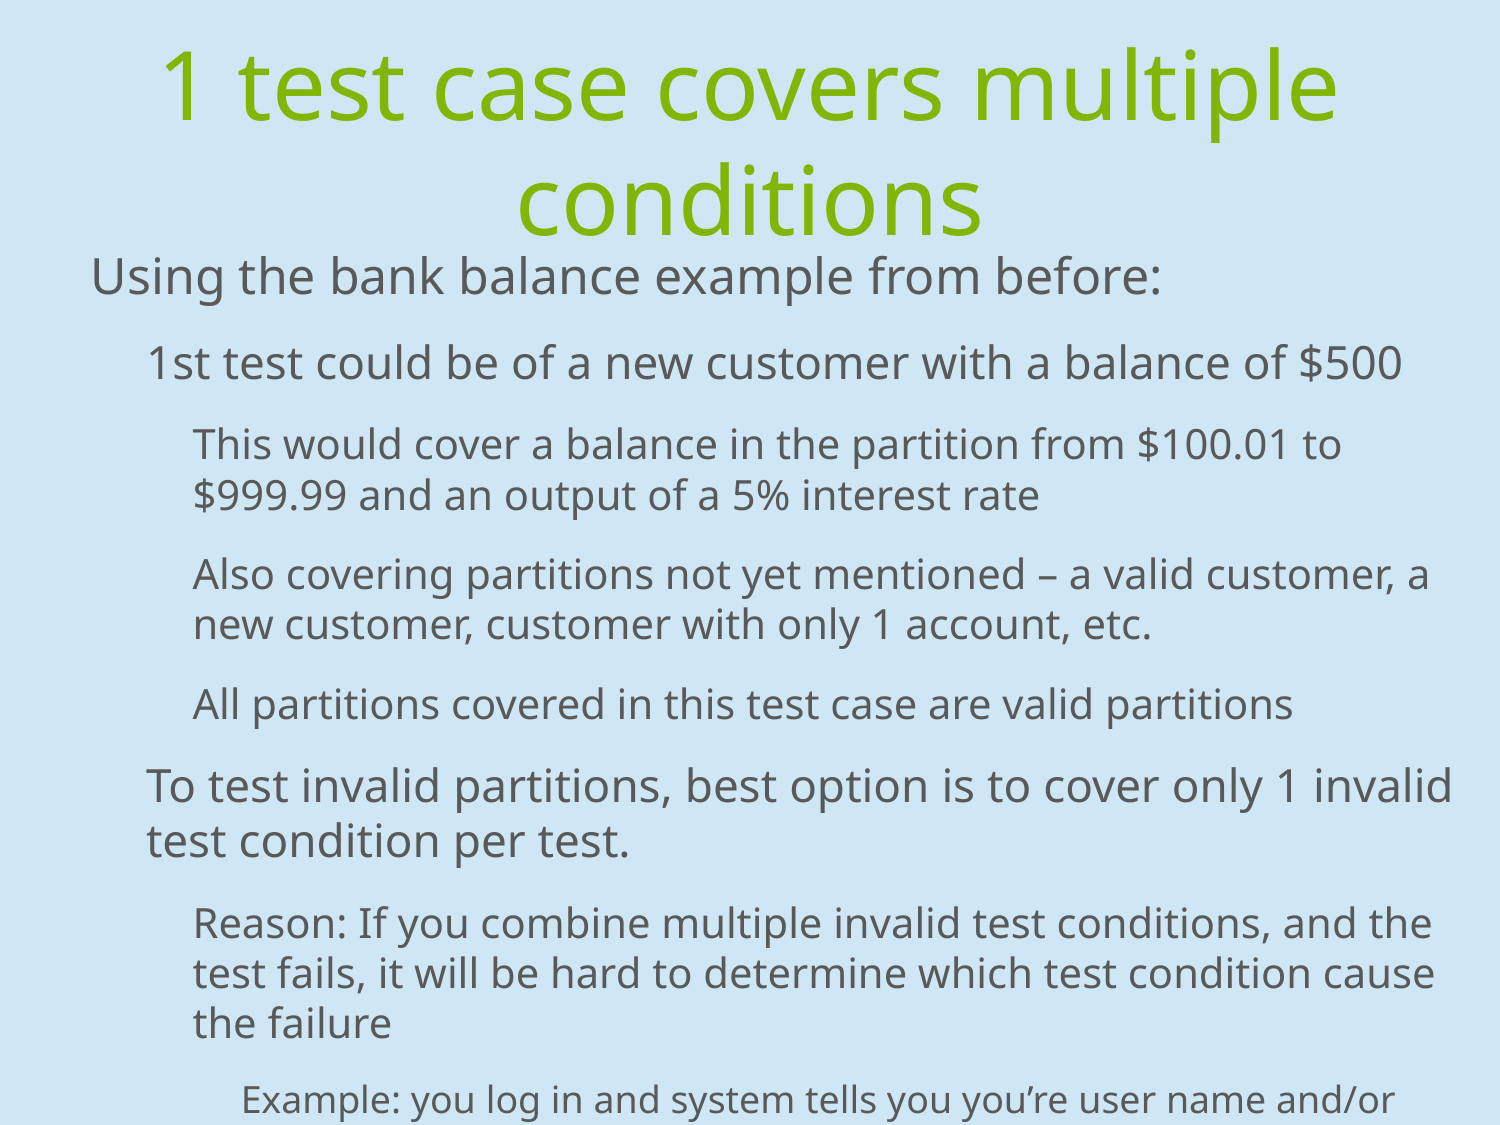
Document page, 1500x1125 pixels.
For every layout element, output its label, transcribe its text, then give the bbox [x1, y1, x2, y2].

title 1 test case covers multiple conditions [90, 17, 1410, 236]
list Using the bank balance example from before: 1st test could be of a new customer with a balance of $500 This would cover a balance in the partition from $100.01 to $999.99 and an output of a 5% interest rate Also covering partitions not yet mentioned – a valid customer, a new customer, customer with only 1 account, etc. All partitions covered in this test case are valid partitions To test invalid partitions, best option is to cover only 1 invalid test condition per test. Reason: If you combine multiple invalid test conditions, and the test fails, it will be hard to determine which test condition cause the failure Example: you log in and system tells you you’re user name and/or password is incorrect…but doesn’t tell you which 1…UGH!!! To cover the boundary tests, it’s possible to include all minimum boundaries for all inputs in 1 test and all maximum boundaries for all inputs in another test [18, 236, 1472, 1100]
